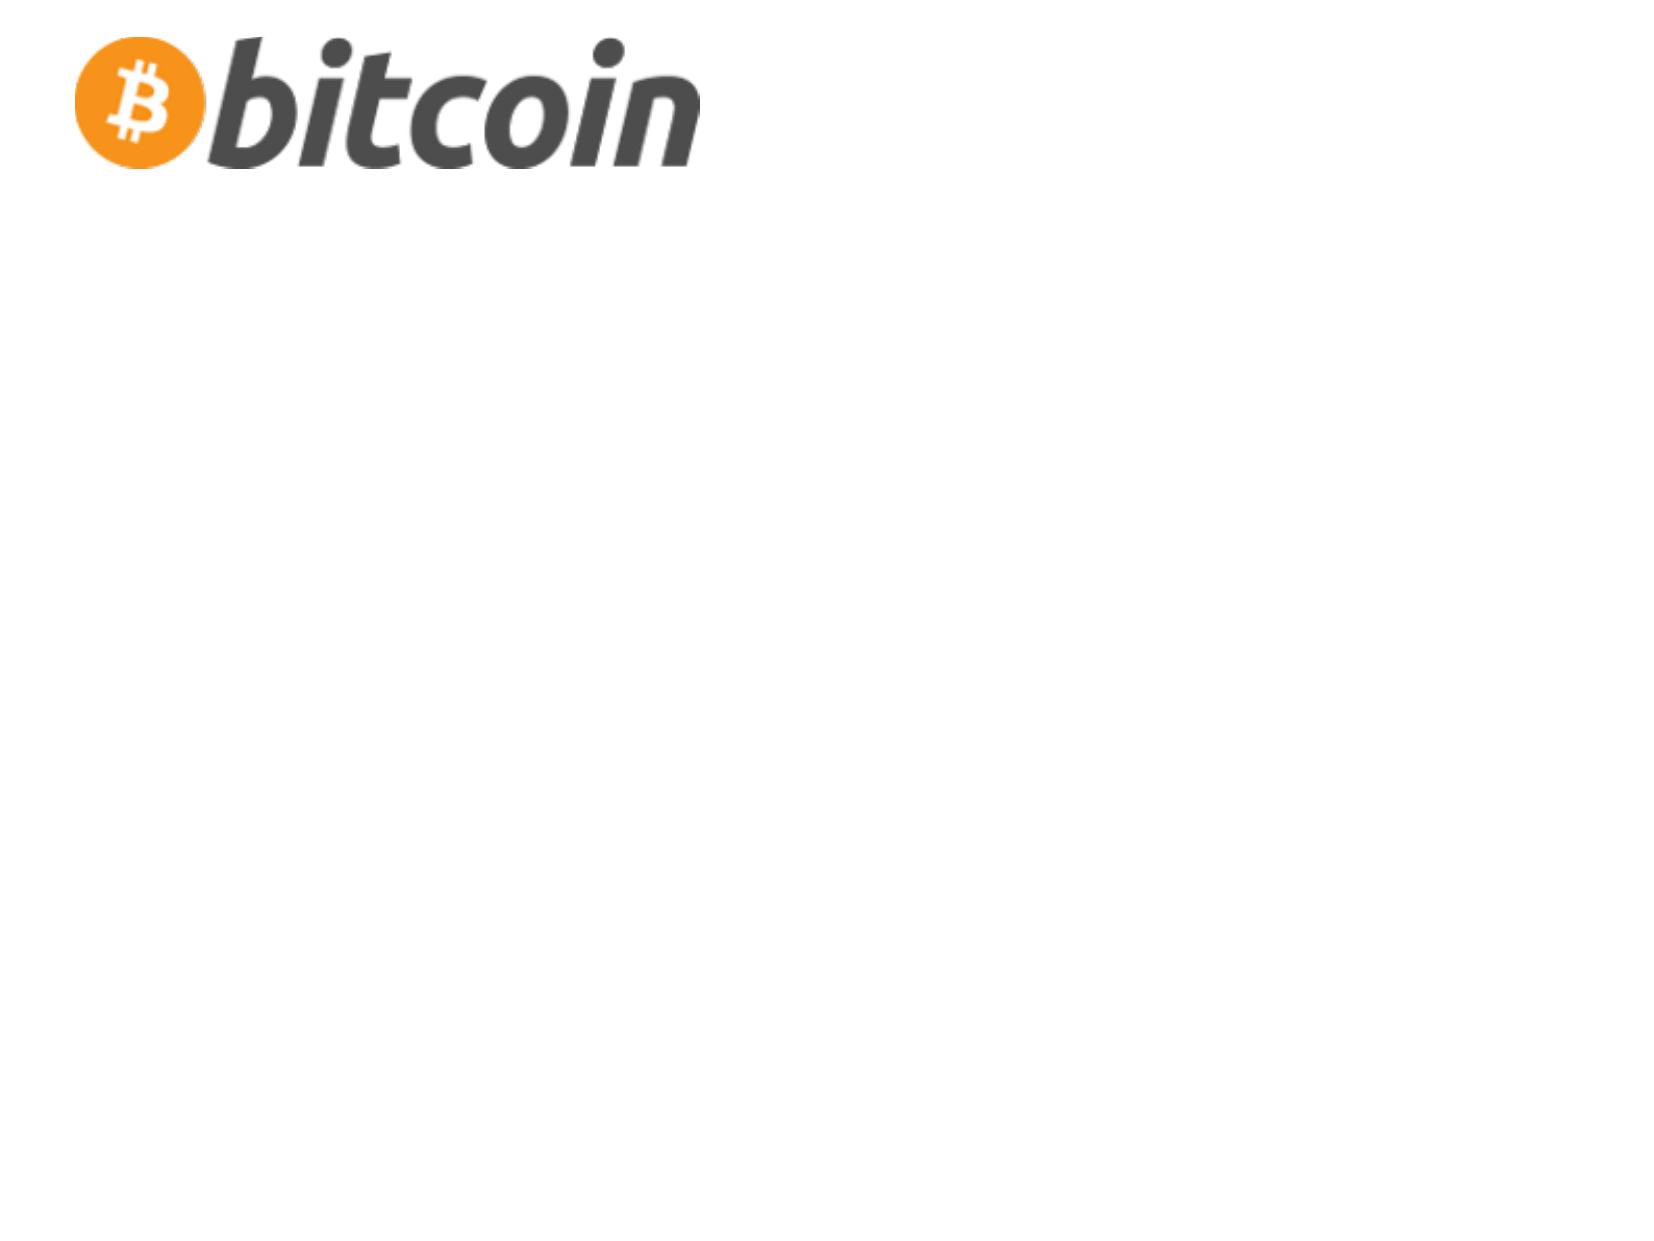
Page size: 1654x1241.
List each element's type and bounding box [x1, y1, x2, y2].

picture [75, 37, 700, 169]
